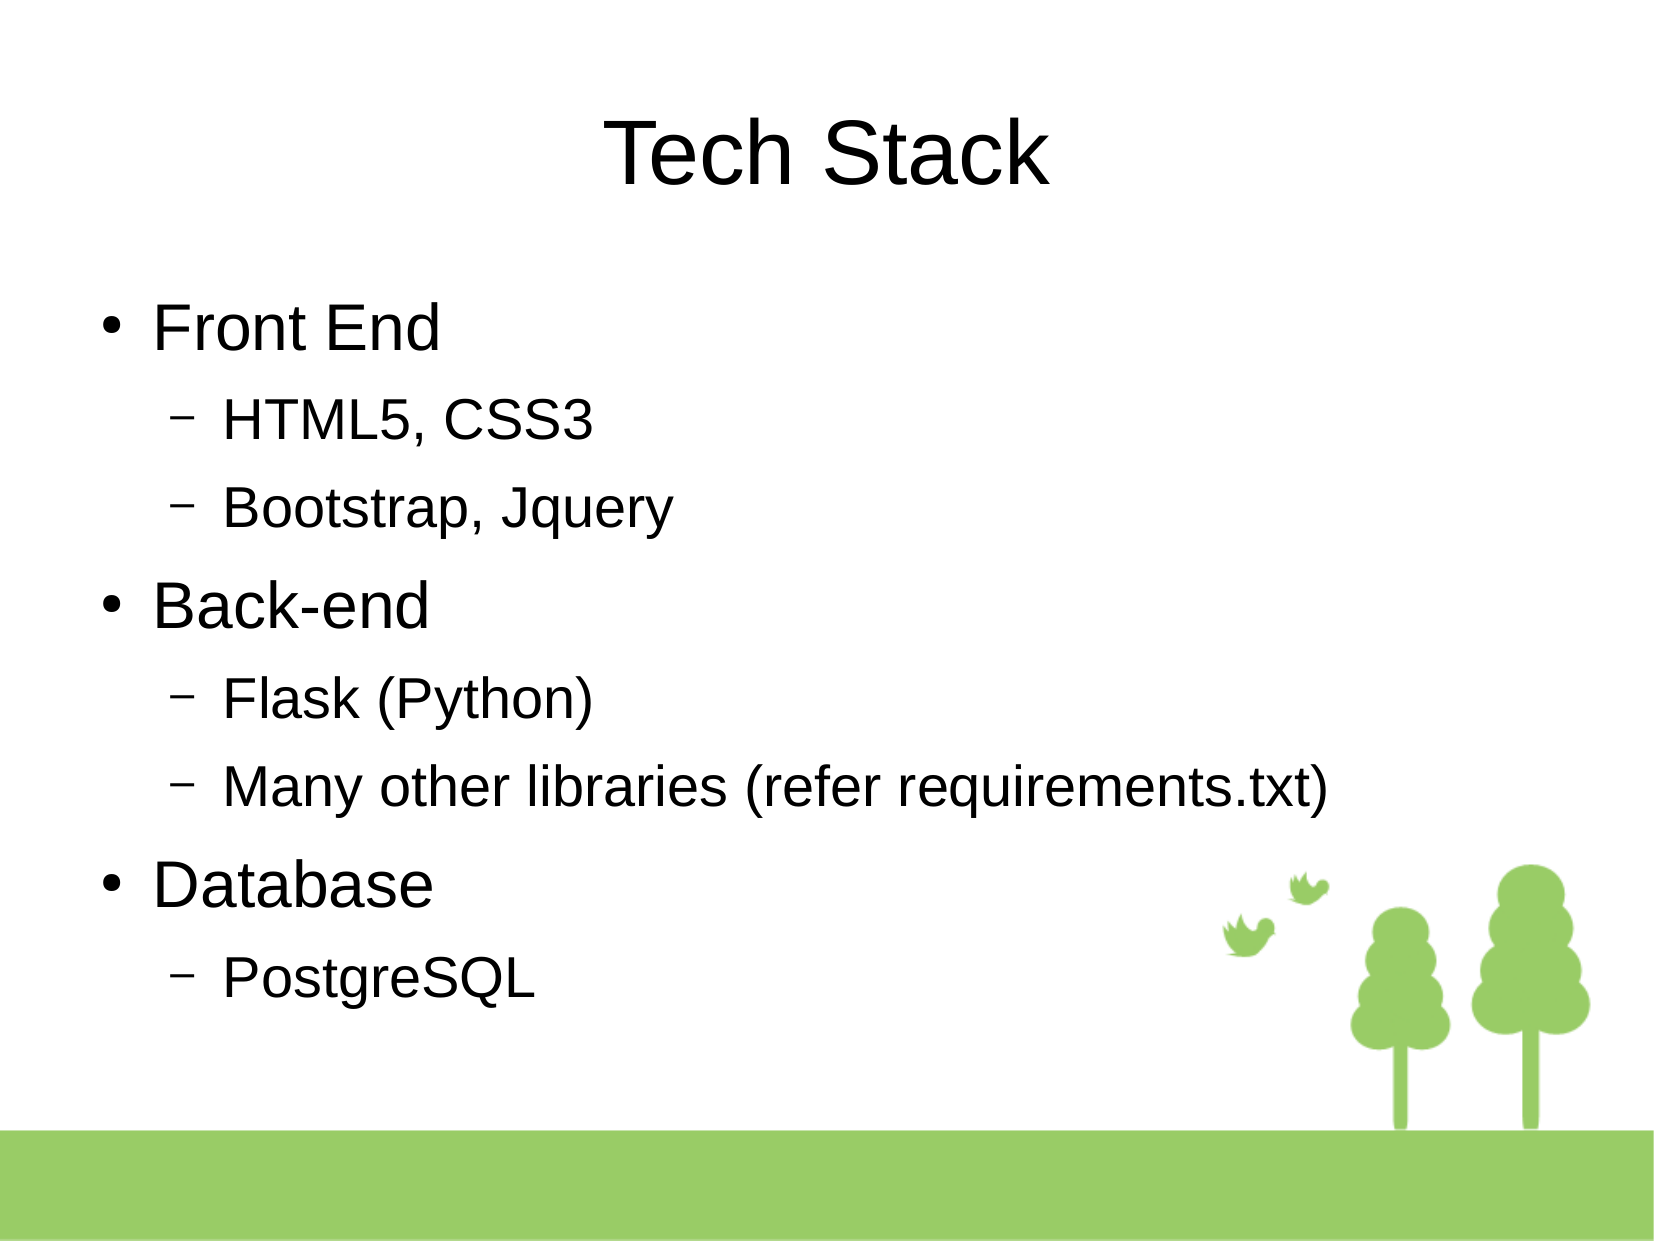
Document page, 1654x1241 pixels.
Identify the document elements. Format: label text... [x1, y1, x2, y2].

list Front End HTML5, CSS3 Bootstrap, Jquery Back-end Flask (Python) Many other libraries (refer requirements.txt) Database PostgreSQL [82, 290, 1571, 1010]
picture [0, 0, 1654, 1241]
title Tech Stack [82, 49, 1571, 257]
